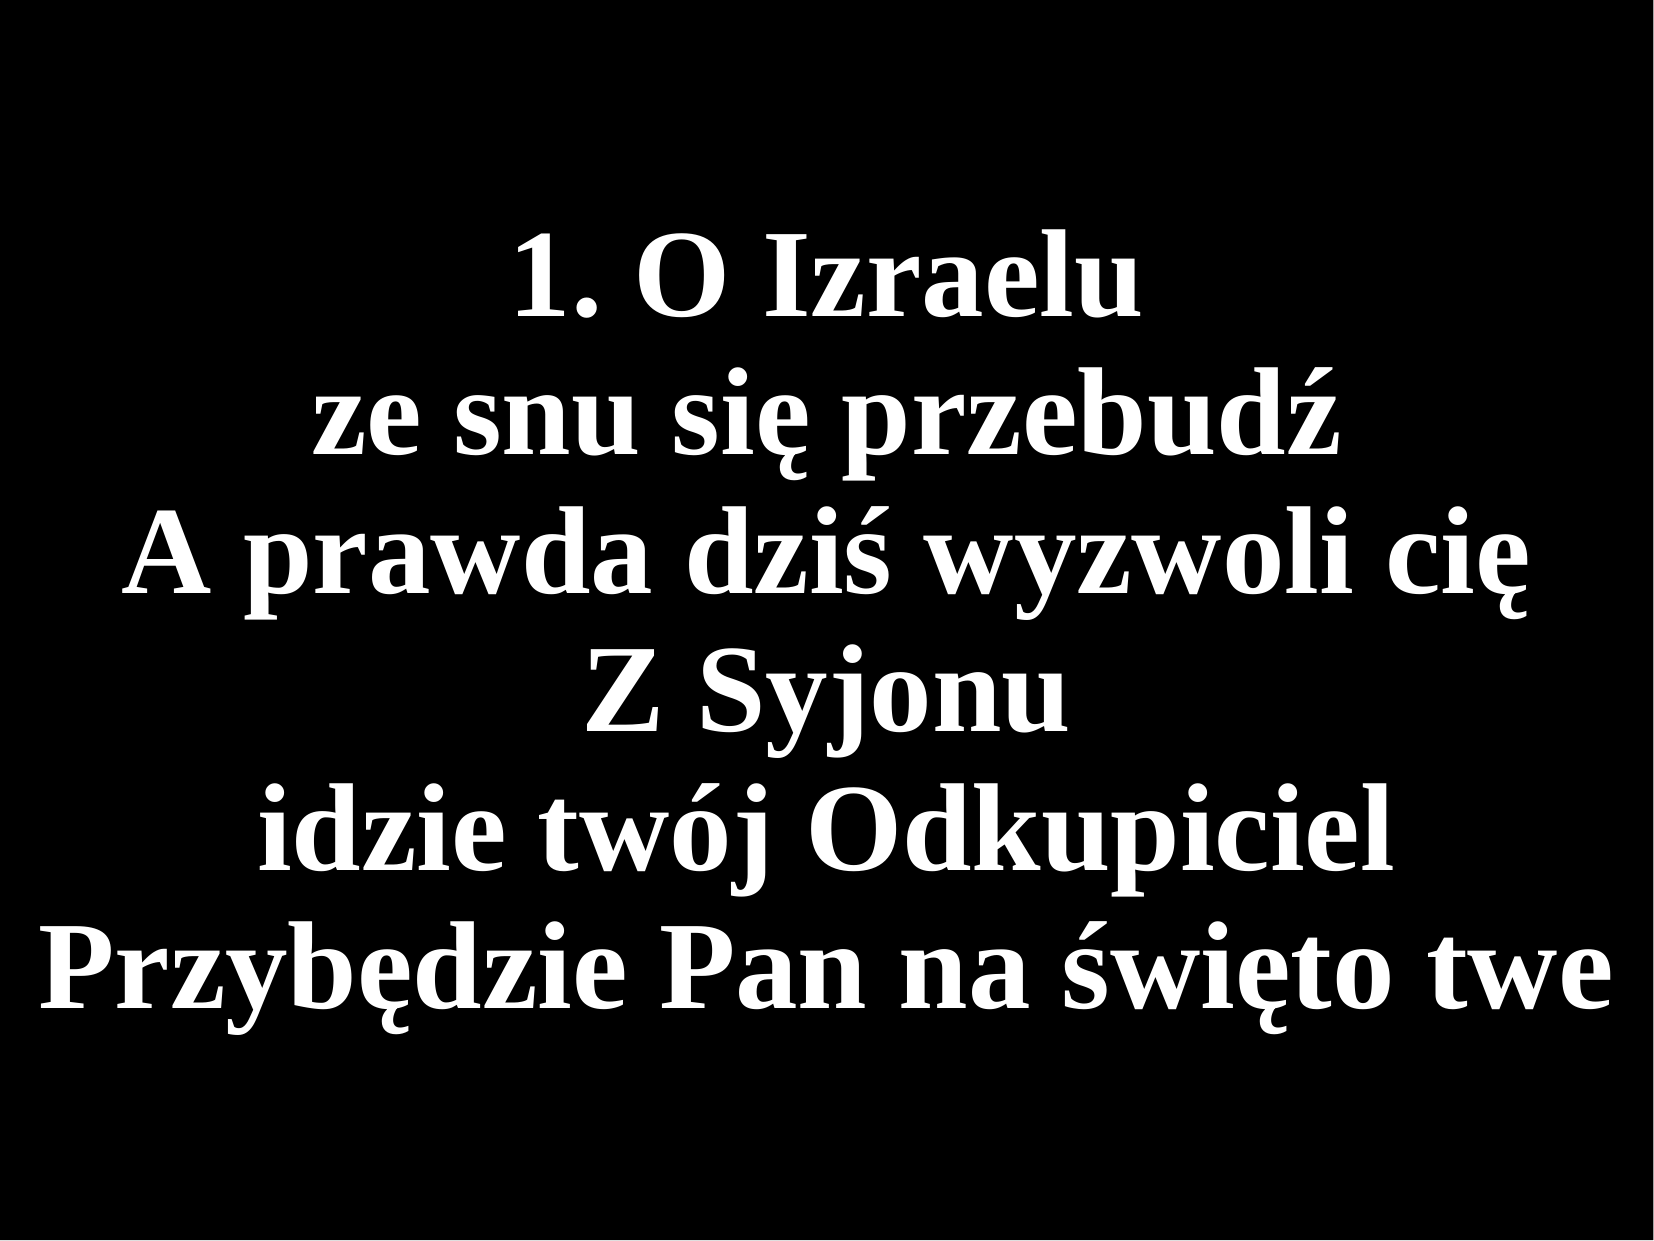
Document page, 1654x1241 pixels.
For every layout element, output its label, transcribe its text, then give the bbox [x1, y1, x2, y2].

title 1. O Izraelu ze snu się przebudź A prawda dziś wyzwoli cię Z Syjonu idzie twój Odkupiciel Przybędzie Pan na święto twe [0, 0, 1654, 1241]
